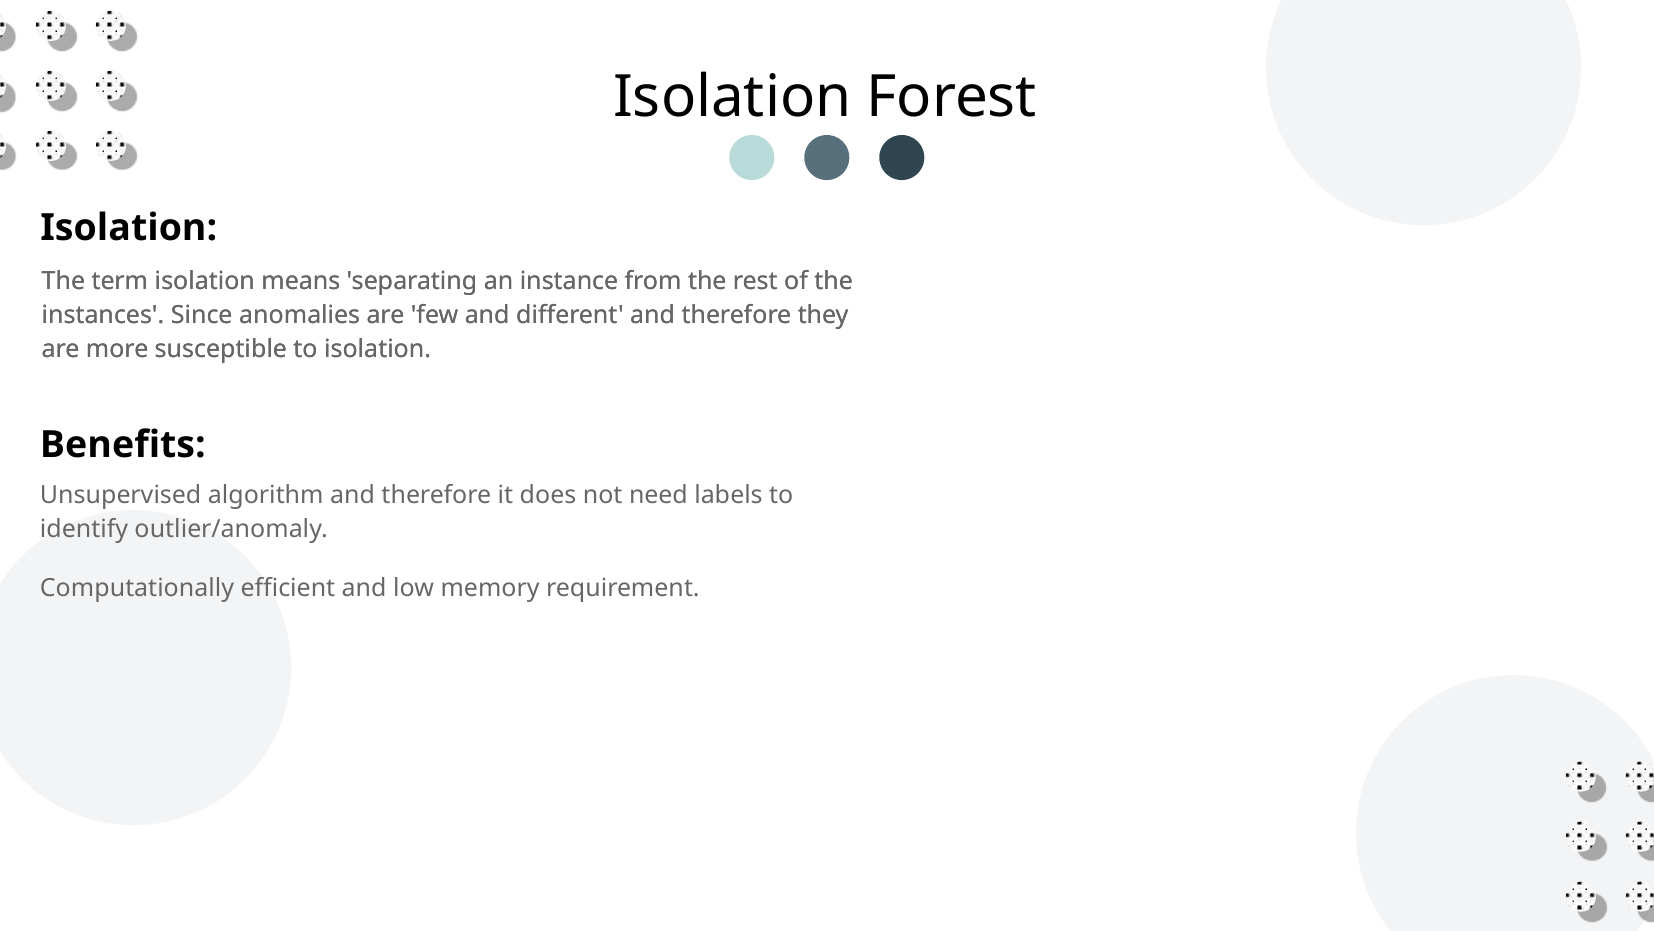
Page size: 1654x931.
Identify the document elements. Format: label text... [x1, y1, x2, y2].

picture [95, 70, 126, 101]
text_box Unsupervised algorithm and therefore it does not need labels to identify outlier/anomaly. Computationally efficient and low memory requirement. [25, 469, 899, 612]
text_box Isolation Forest [420, 46, 1231, 144]
picture [0, 74, 6, 99]
text_box Benefits: [25, 409, 356, 469]
picture [1625, 881, 1654, 912]
picture [1565, 821, 1596, 852]
text_box [879, 135, 925, 181]
picture [1625, 761, 1654, 792]
picture [95, 10, 126, 41]
picture [95, 130, 127, 161]
picture [1565, 881, 1596, 912]
text_box [804, 135, 850, 181]
text_box Isolation: [25, 193, 356, 260]
picture [1625, 821, 1654, 852]
picture [35, 130, 67, 161]
picture [1565, 761, 1596, 792]
text_box [729, 135, 775, 181]
text_box The term isolation means 'separating an instance from the rest of the instances'. Since anomalies are 'few and different' and therefore they are more susceptible to isolation. [26, 255, 901, 393]
picture [0, 13, 6, 38]
picture [0, 133, 7, 159]
picture [35, 70, 66, 101]
picture [35, 10, 66, 41]
